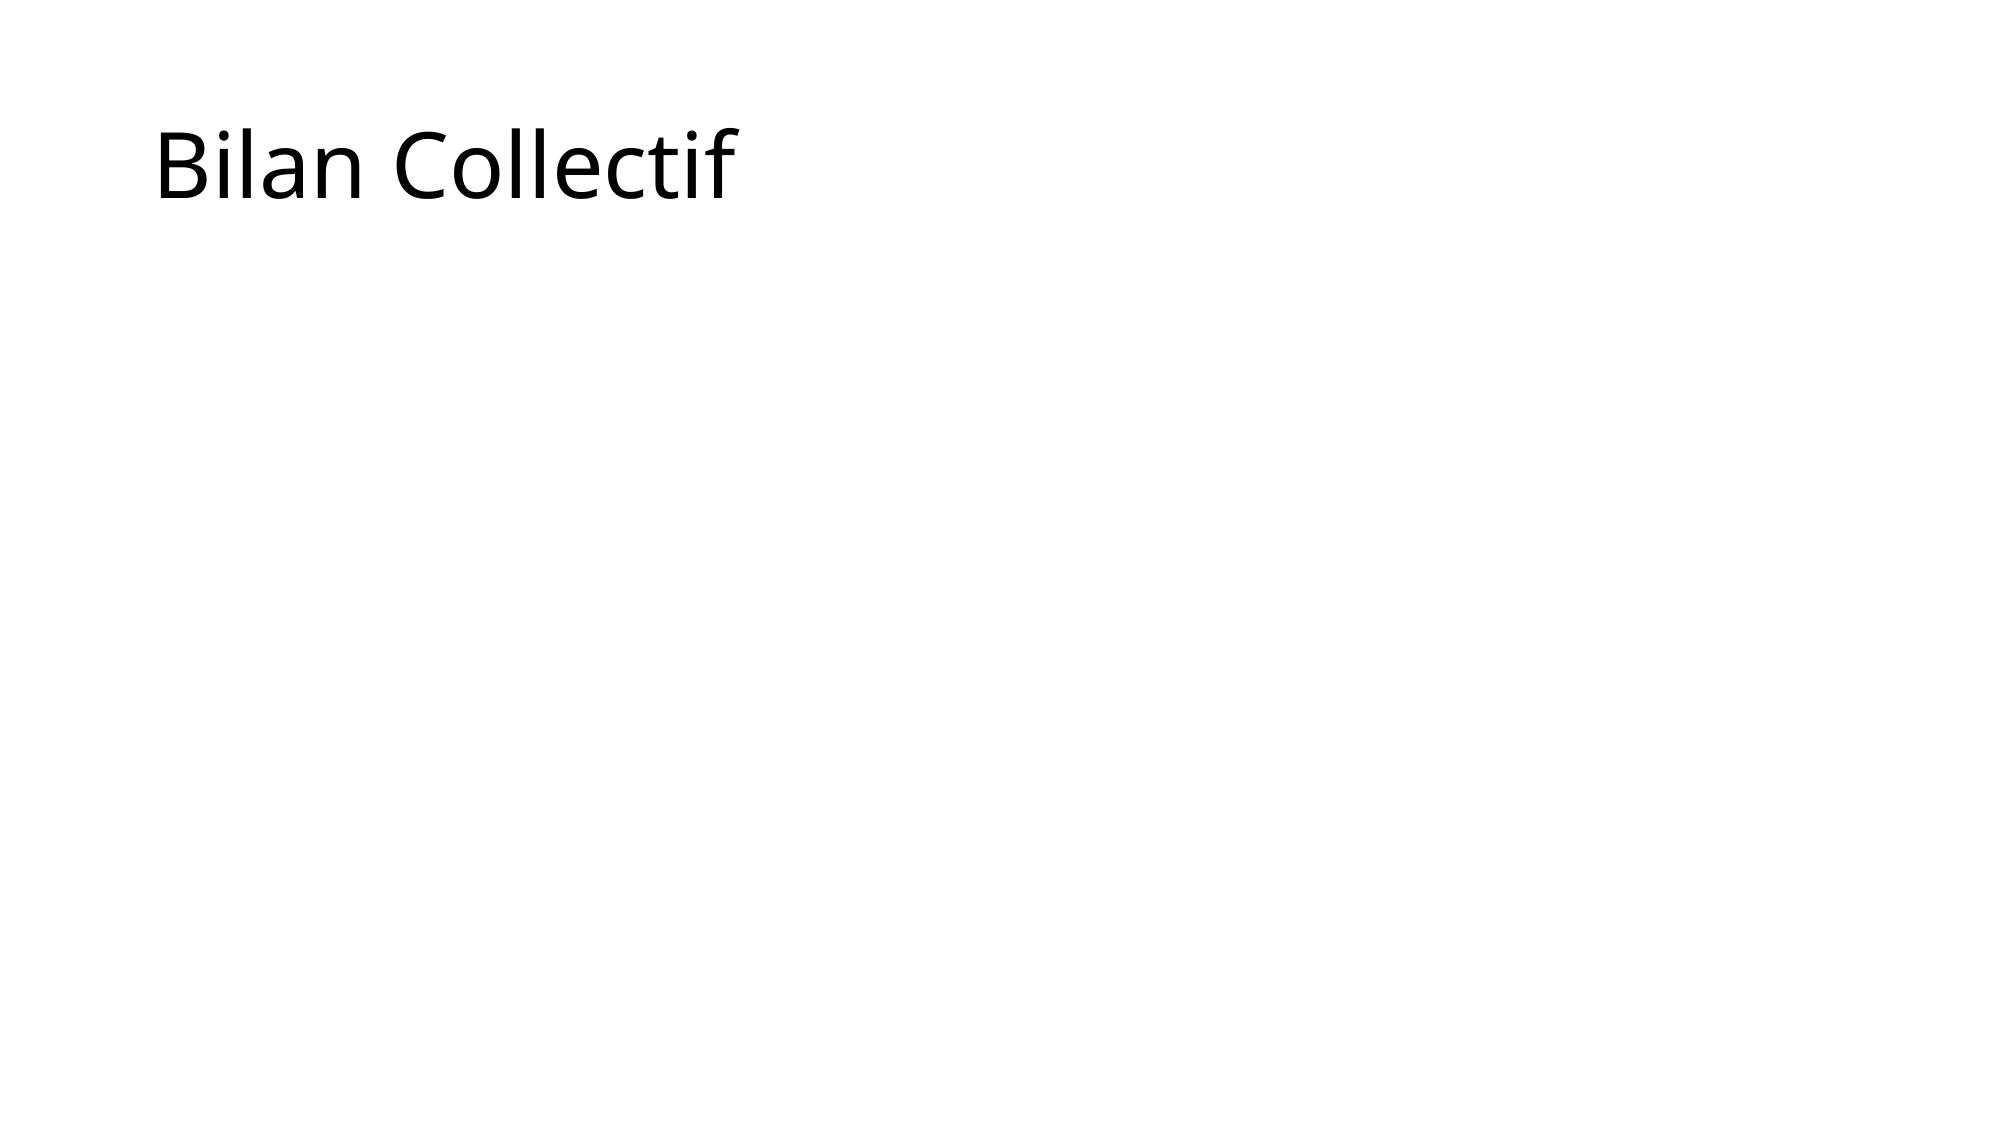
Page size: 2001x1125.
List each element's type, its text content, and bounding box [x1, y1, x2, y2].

title Bilan Collectif [137, 59, 1863, 278]
